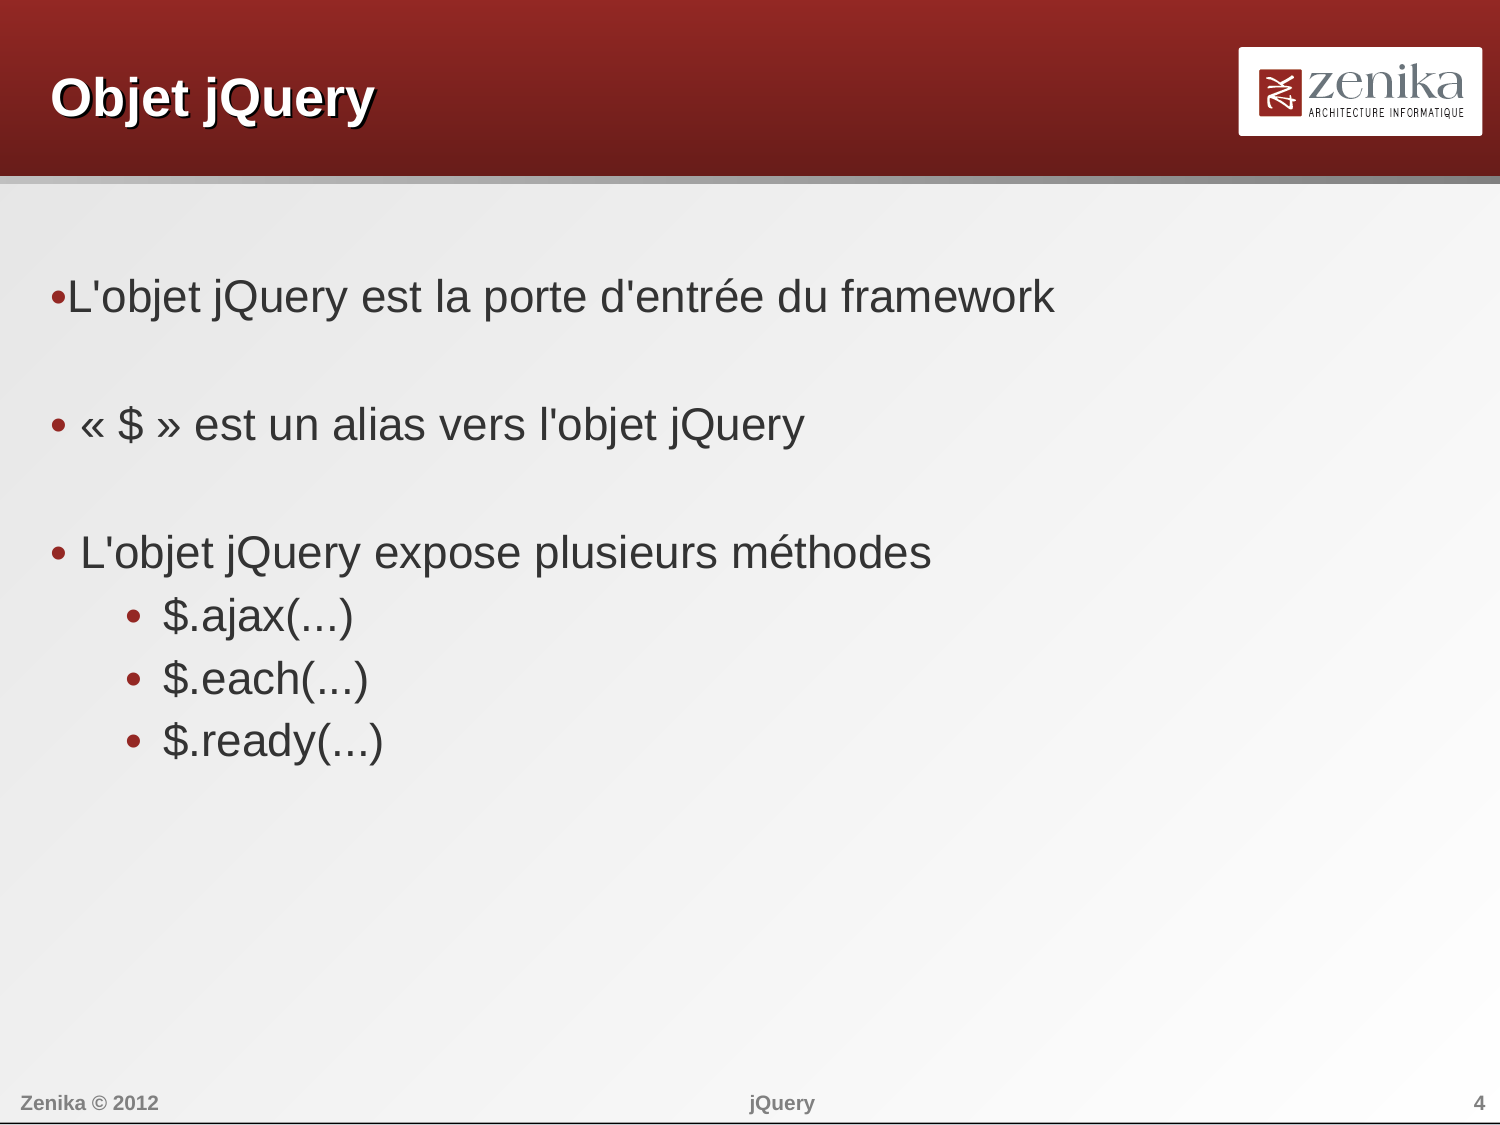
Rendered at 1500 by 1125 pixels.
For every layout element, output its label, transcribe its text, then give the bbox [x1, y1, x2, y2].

title Objet jQuery [50, 3, 1206, 192]
picture [1257, 58, 1464, 125]
list L'objet jQuery est la porte d'entrée du framework « $ » est un alias vers l'objet jQuery L'objet jQuery expose plusieurs méthodes $.ajax(...) $.each(...) $.ready(...) [50, 208, 1435, 862]
